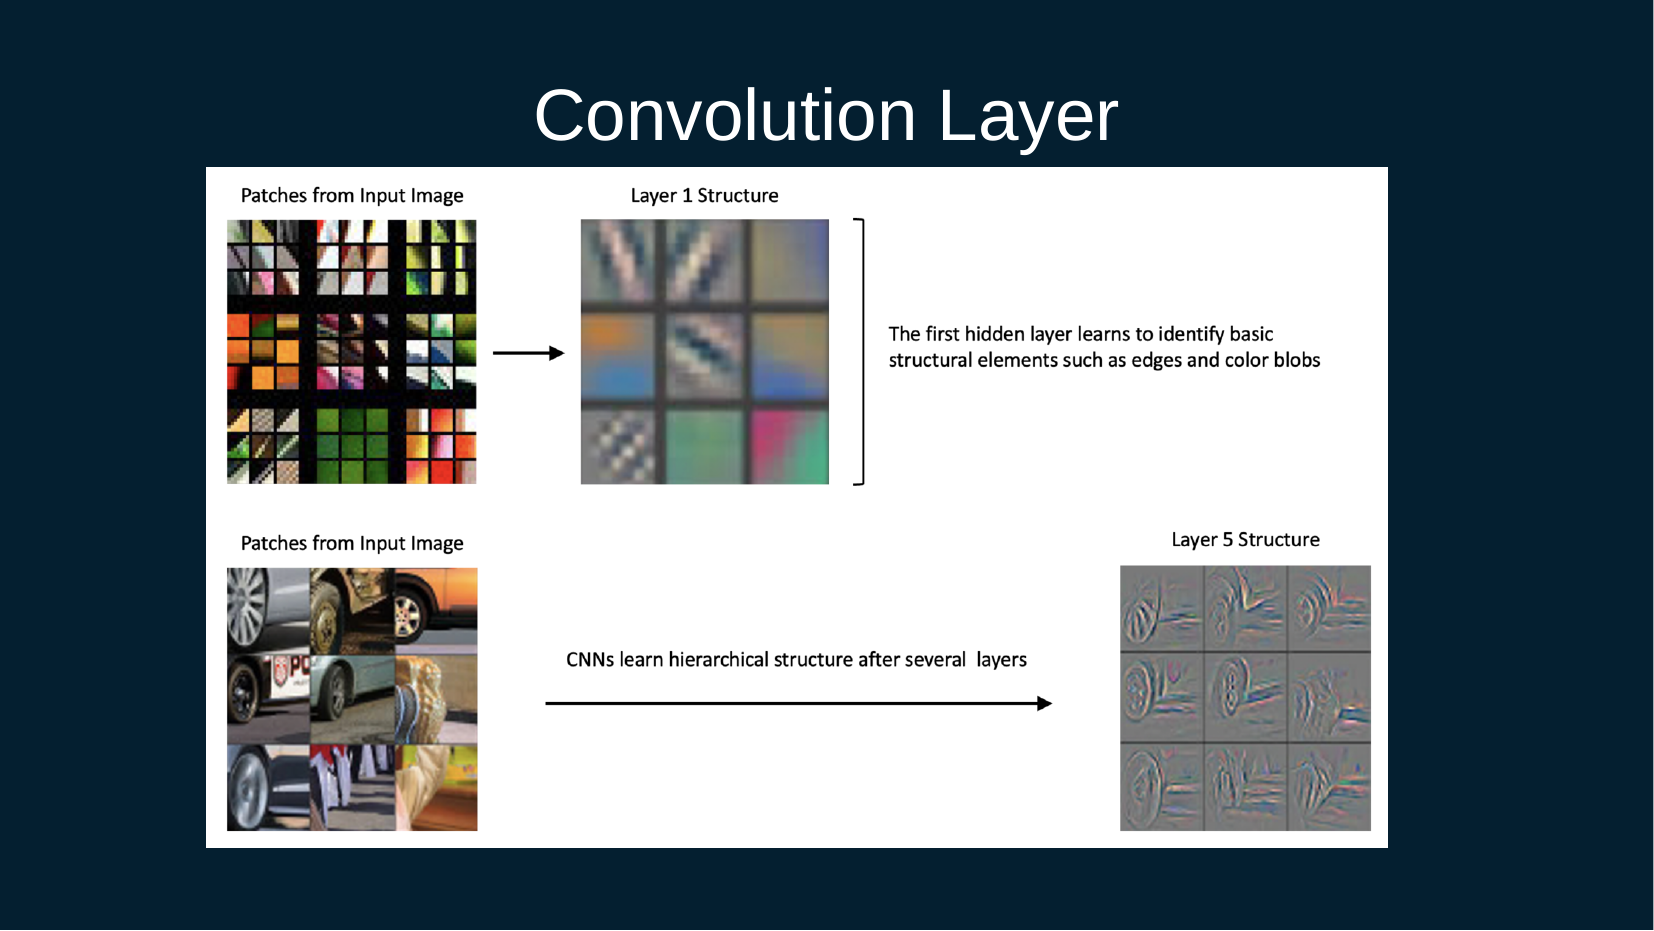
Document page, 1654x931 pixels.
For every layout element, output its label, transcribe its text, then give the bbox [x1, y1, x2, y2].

title Convolution Layer [82, 37, 1571, 193]
picture [206, 167, 1388, 848]
